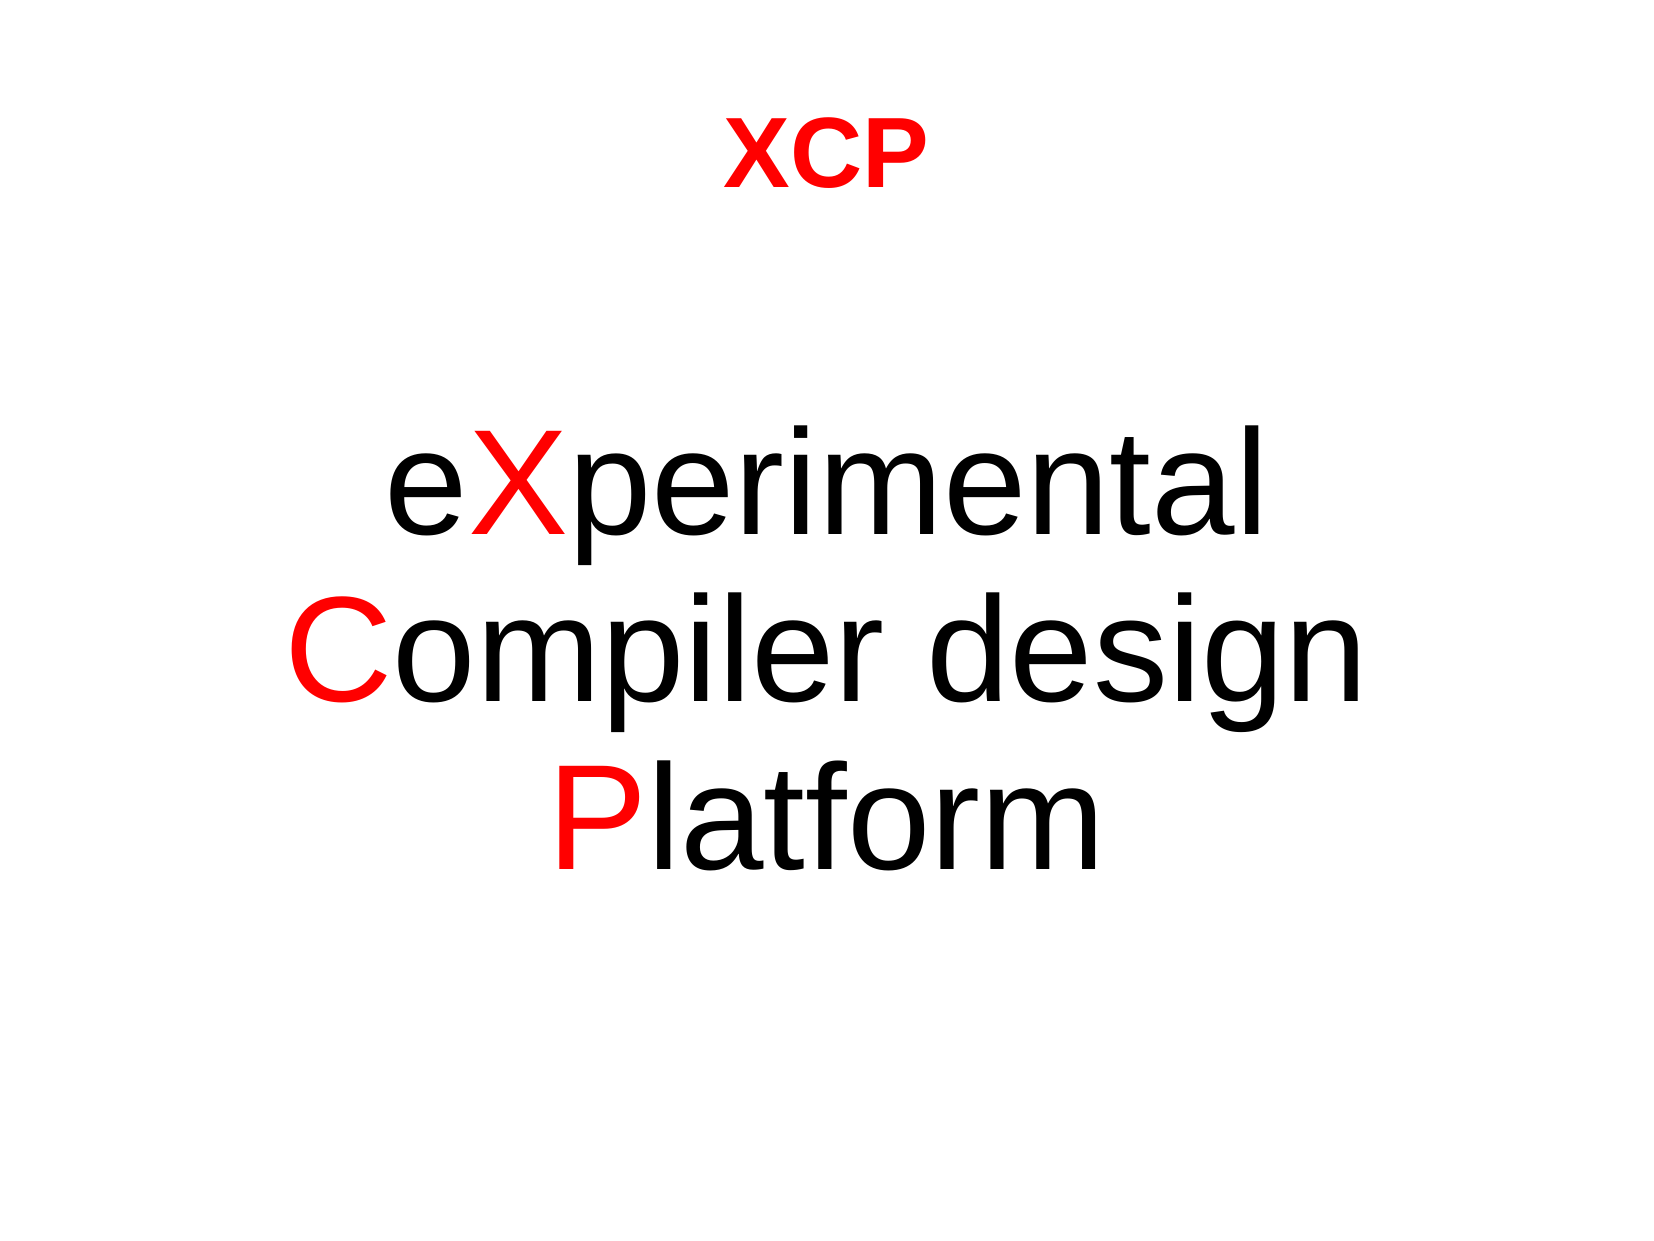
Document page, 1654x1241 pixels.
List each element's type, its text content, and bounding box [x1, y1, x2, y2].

subtitle eXperimental Compiler design Platform [82, 290, 1571, 1010]
title XCP [82, 49, 1571, 257]
